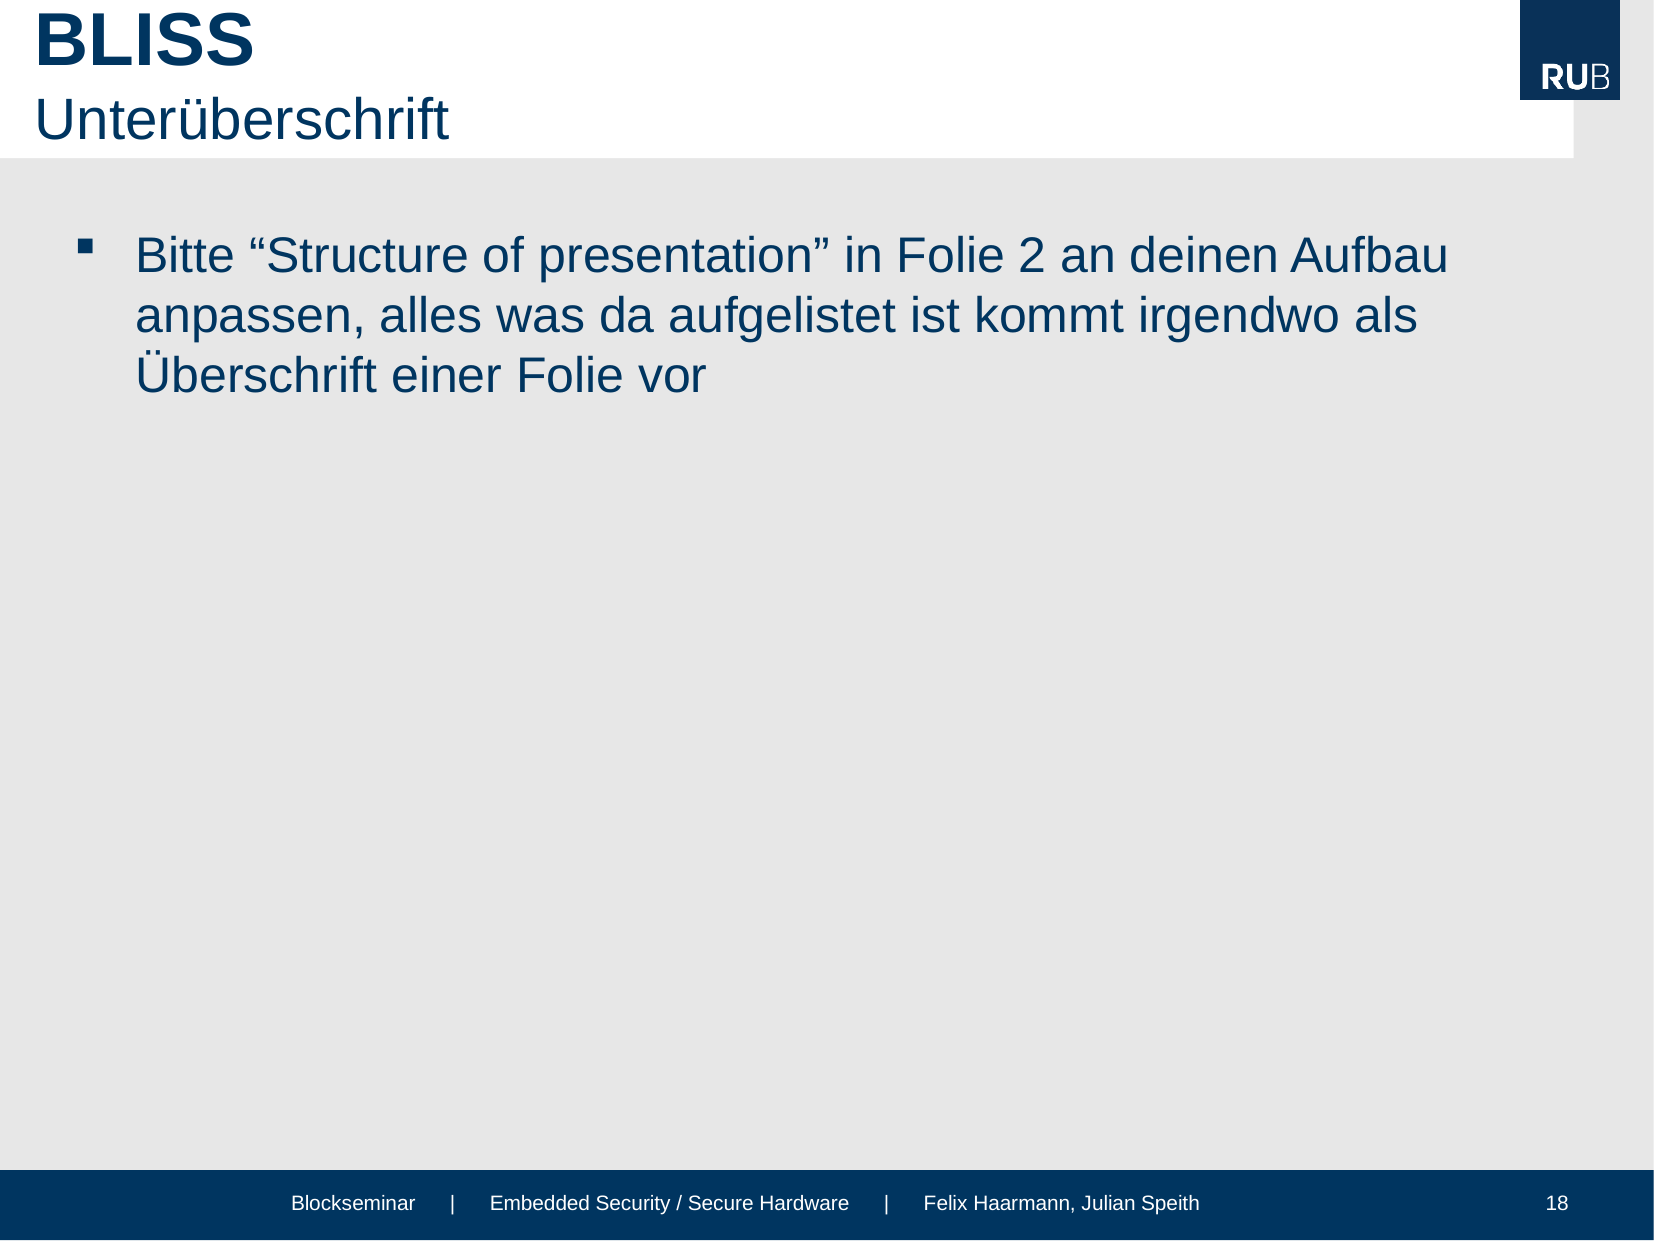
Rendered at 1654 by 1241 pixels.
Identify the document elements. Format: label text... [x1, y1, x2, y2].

list Bitte “Structure of presentation” in Folie 2 an deinen Aufbau anpassen, alles was da aufgelistet ist kommt irgendwo als Überschrift einer Folie vor [58, 214, 1542, 1114]
title BLISS Unterüberschrift [20, 0, 1507, 149]
picture [1520, 0, 1620, 100]
